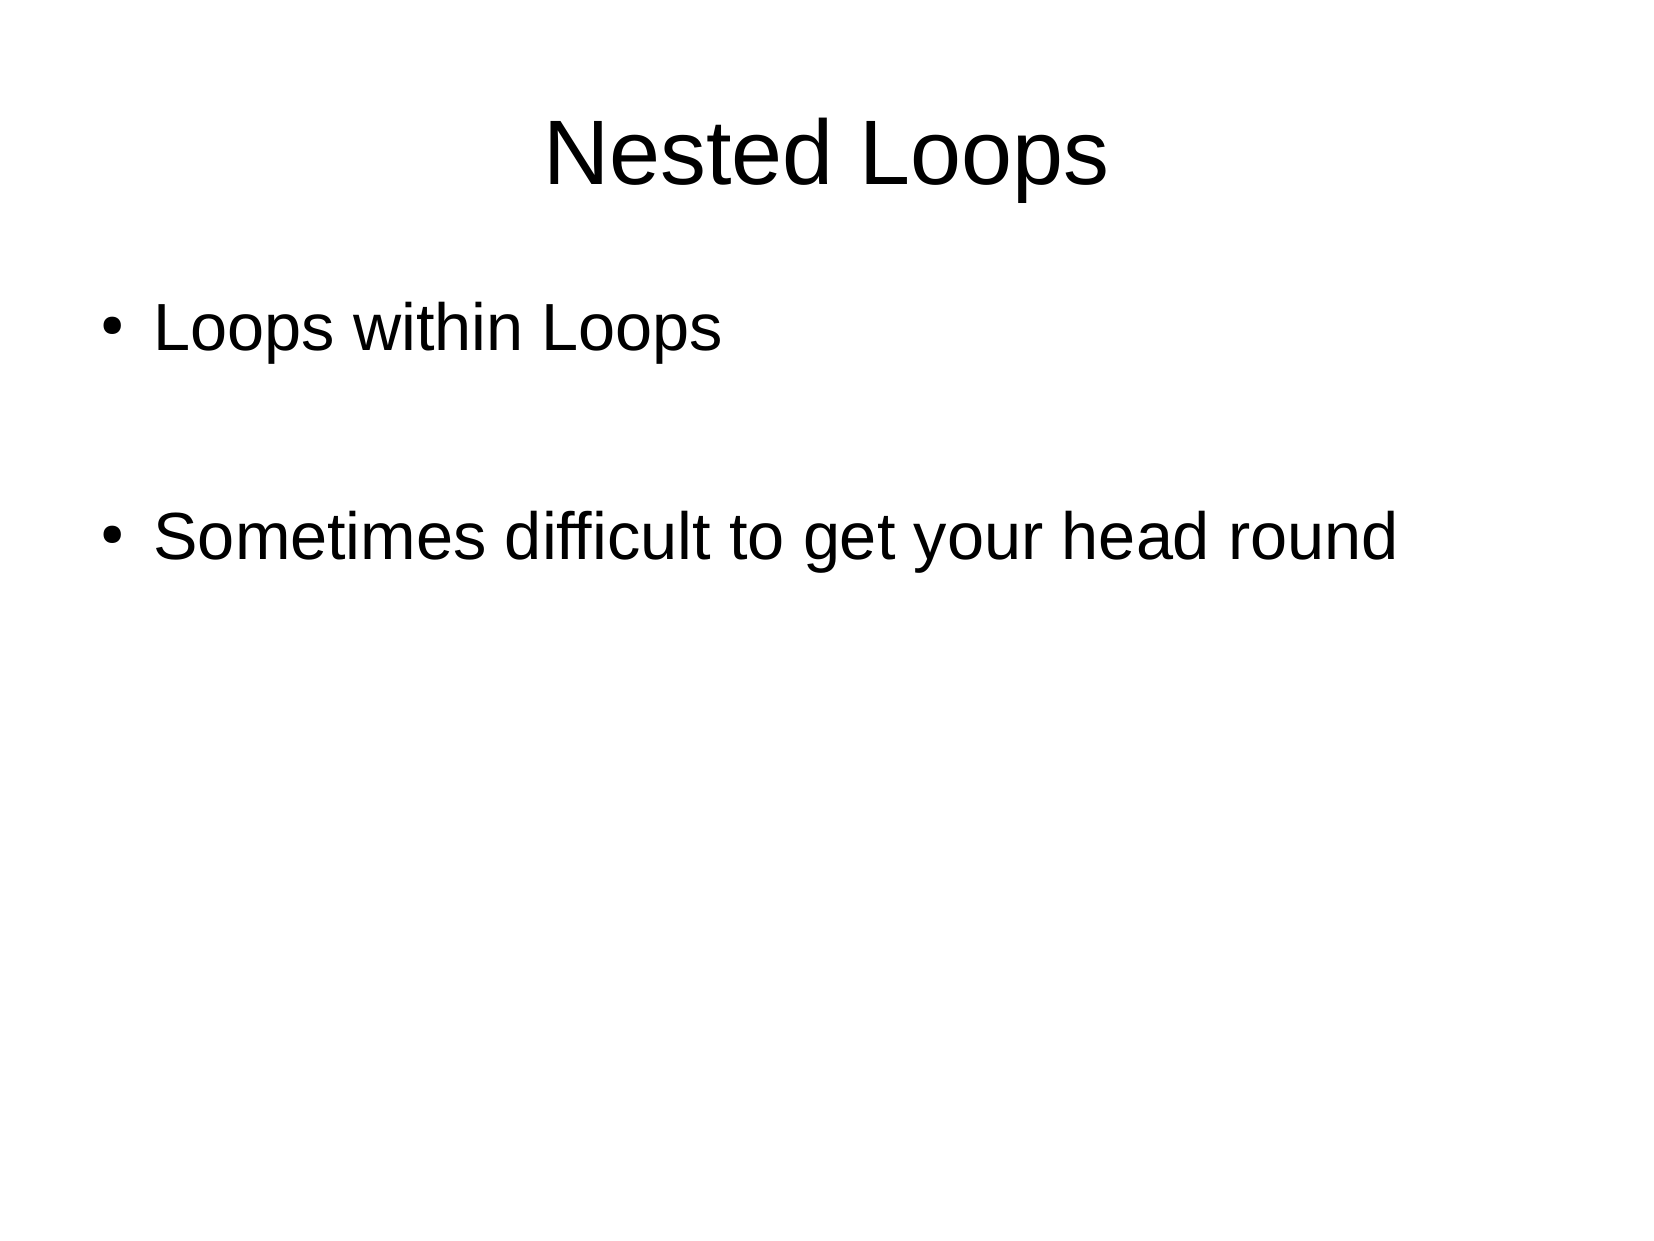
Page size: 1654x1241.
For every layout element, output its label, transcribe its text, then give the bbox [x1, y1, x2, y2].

list Loops within Loops Sometimes difficult to get your head round [82, 290, 1571, 1010]
title Nested Loops [82, 49, 1571, 257]
